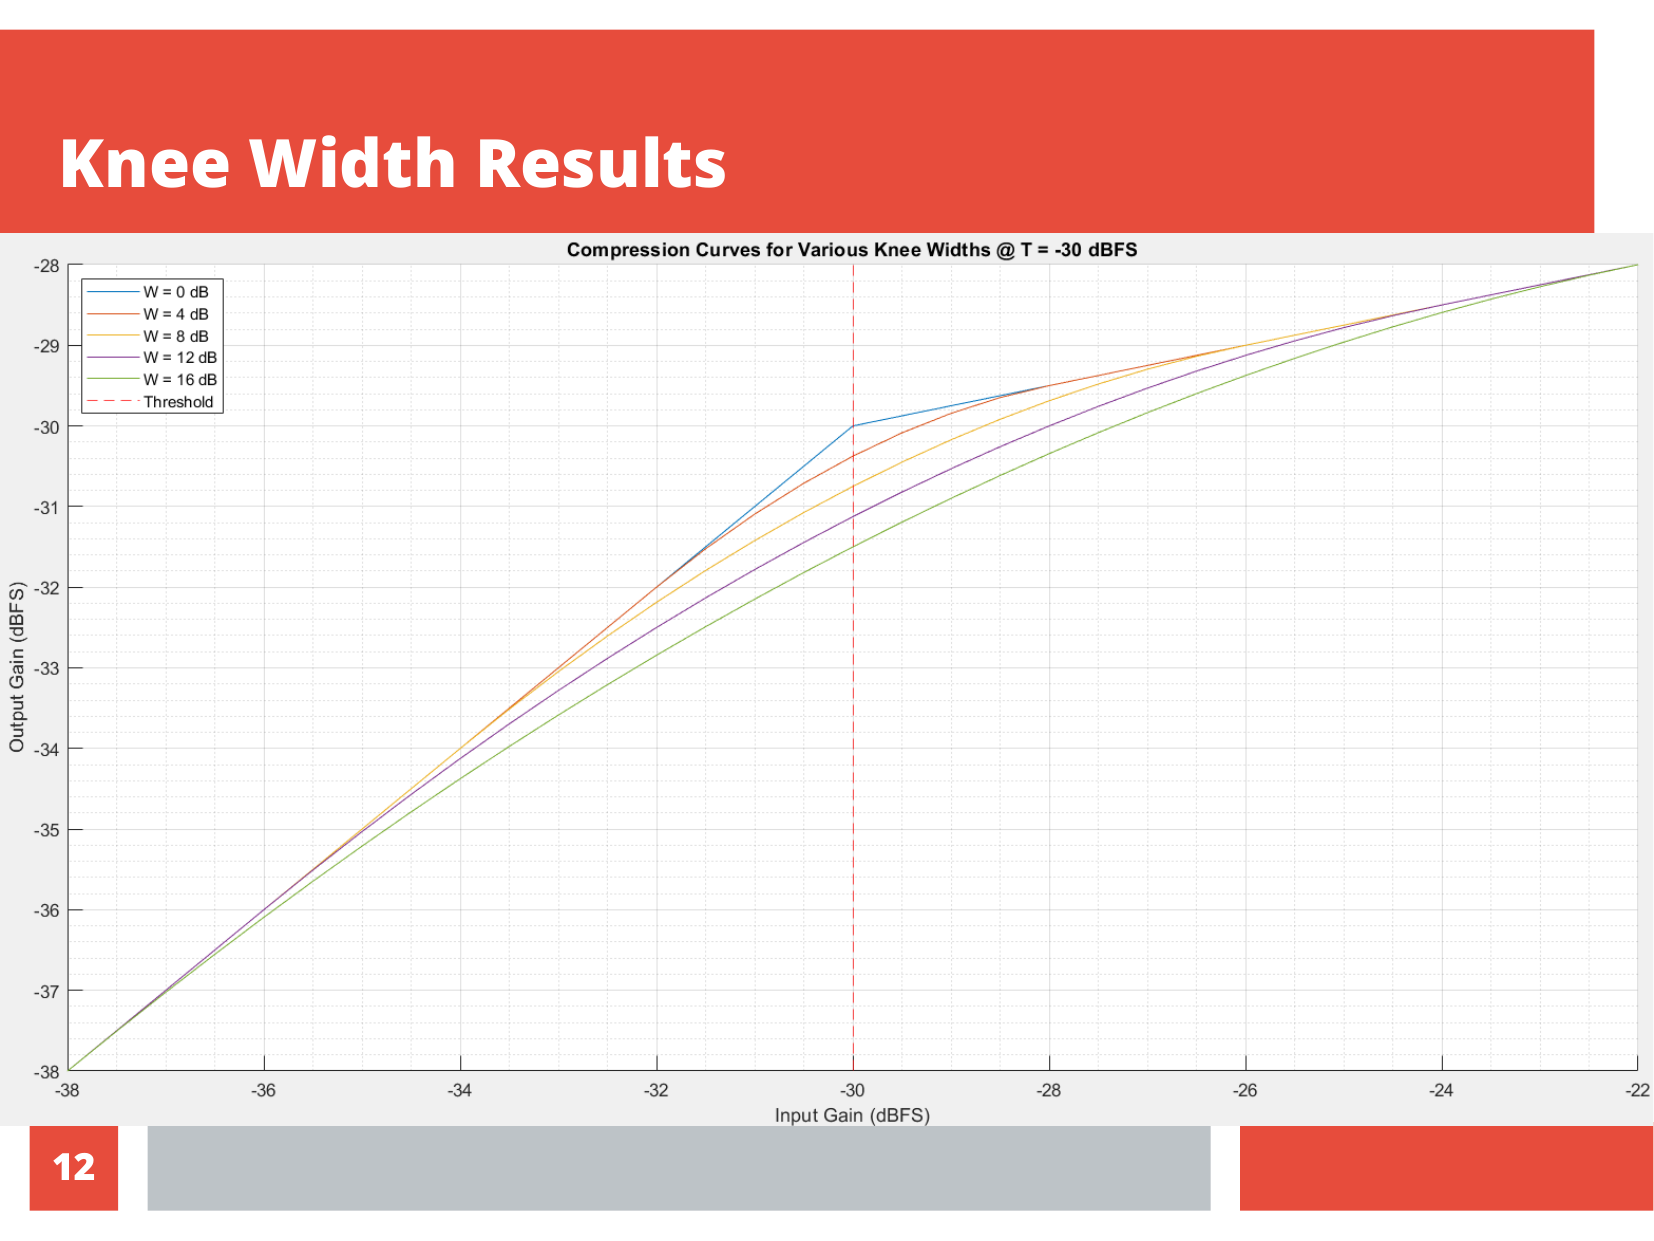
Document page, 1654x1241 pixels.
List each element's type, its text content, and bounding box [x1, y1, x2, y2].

title Knee Width Results [59, 59, 1595, 207]
picture [0, 233, 1654, 1126]
